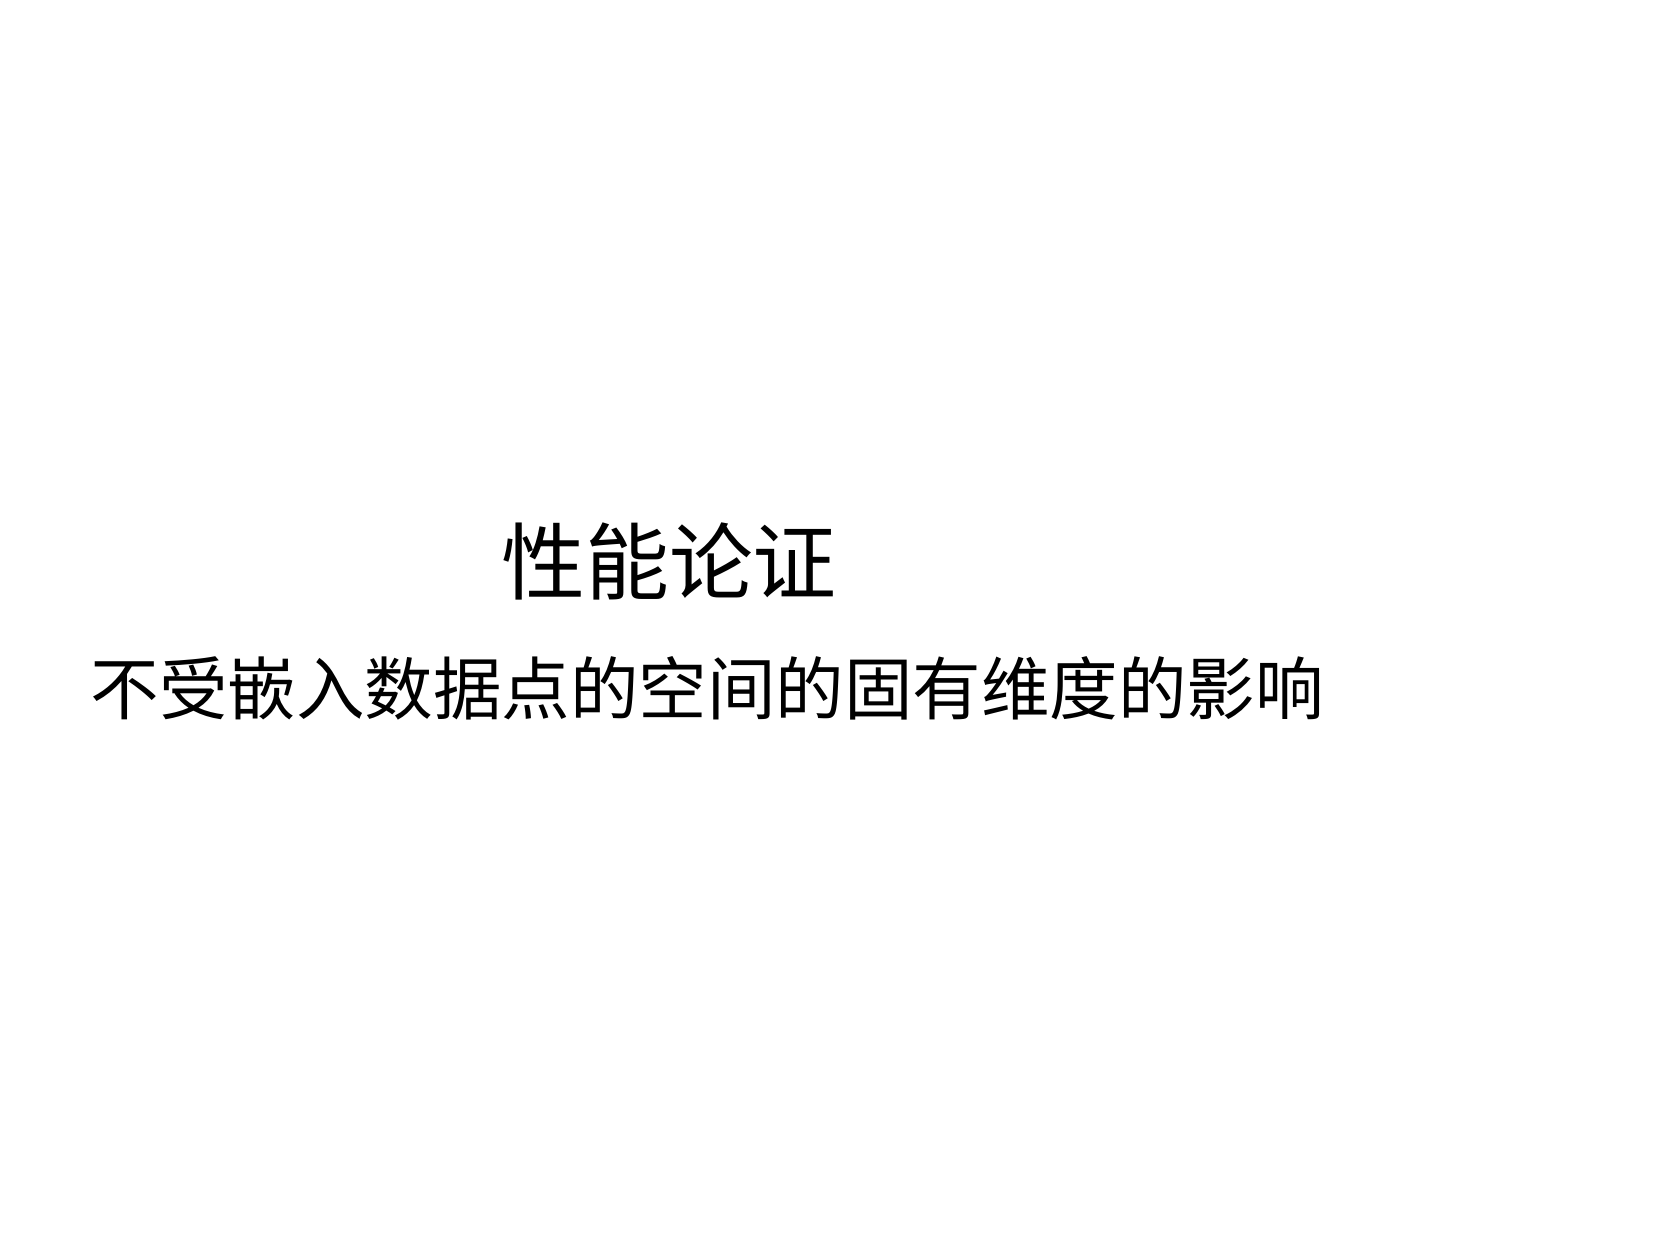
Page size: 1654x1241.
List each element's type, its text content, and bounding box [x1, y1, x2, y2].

list 性能论证 不受嵌入数据点的空间的固有维度的影响 [47, 496, 1536, 738]
